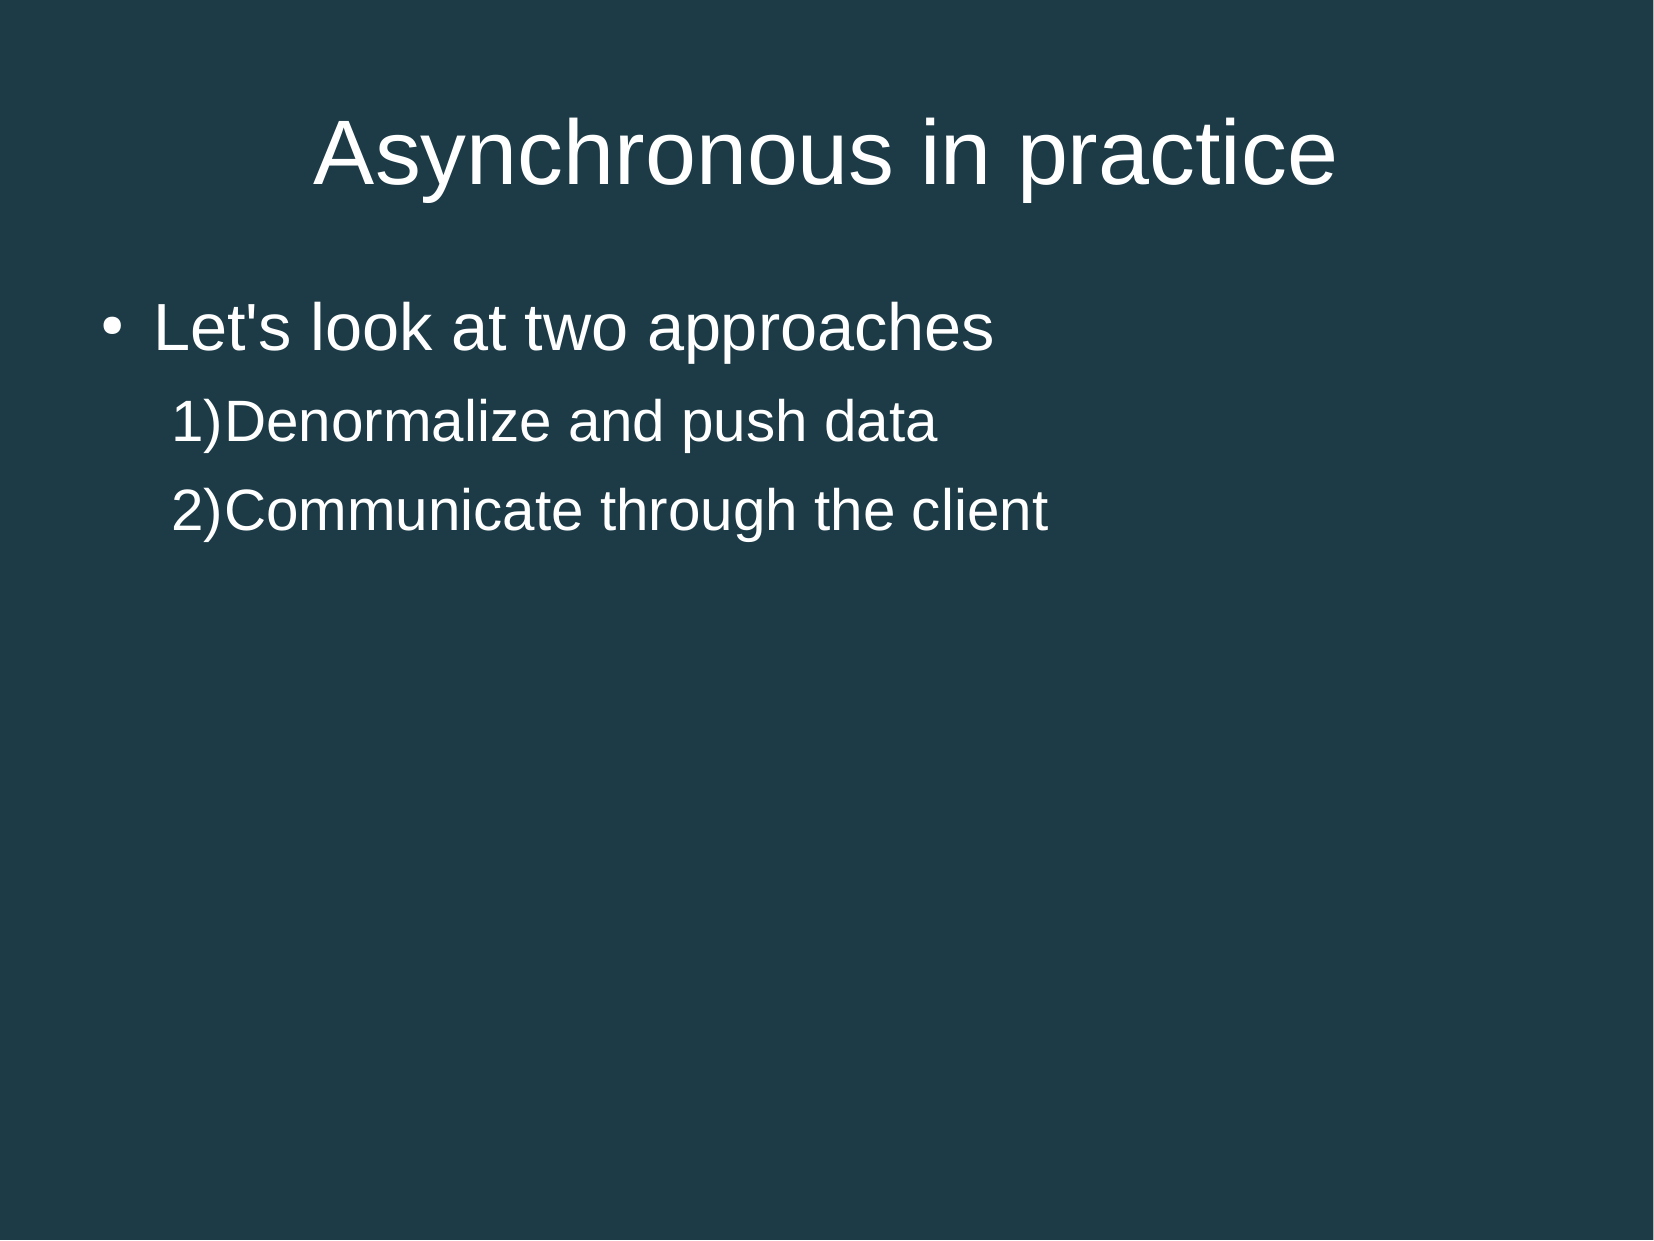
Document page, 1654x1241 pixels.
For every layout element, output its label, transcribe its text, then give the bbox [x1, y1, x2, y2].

title Asynchronous in practice [82, 49, 1571, 257]
list Let's look at two approaches Denormalize and push data Communicate through the client [82, 290, 1571, 1010]
